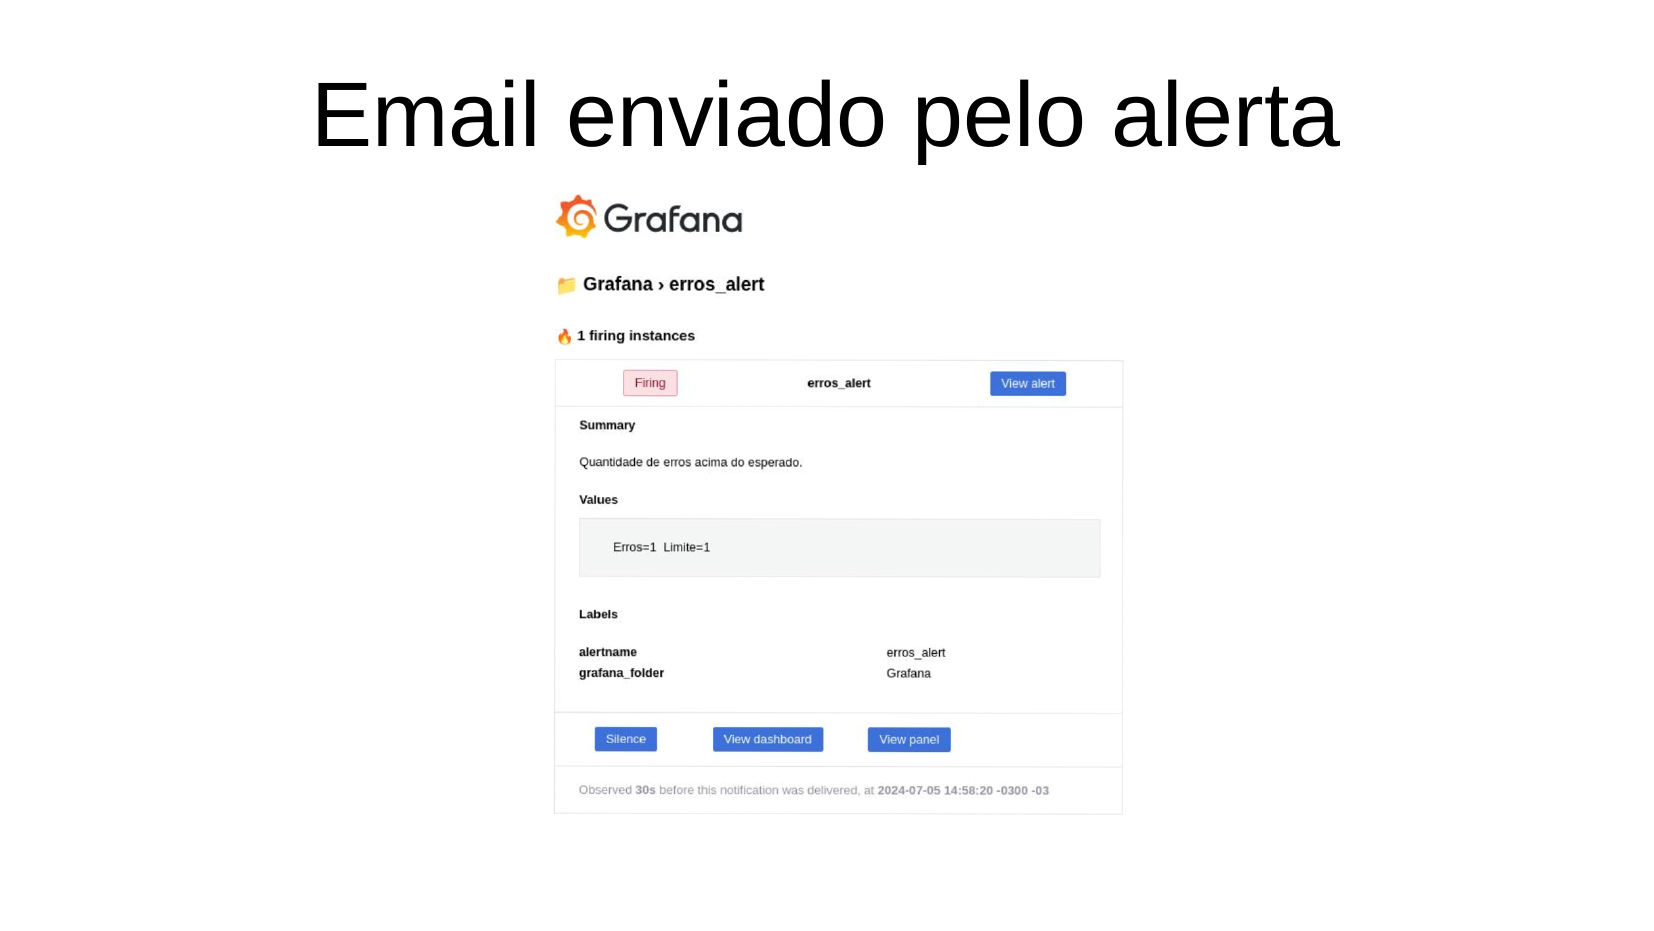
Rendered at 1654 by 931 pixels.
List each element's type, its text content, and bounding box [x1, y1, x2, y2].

title Email enviado pelo alerta [82, 37, 1571, 193]
picture [493, 177, 1211, 816]
